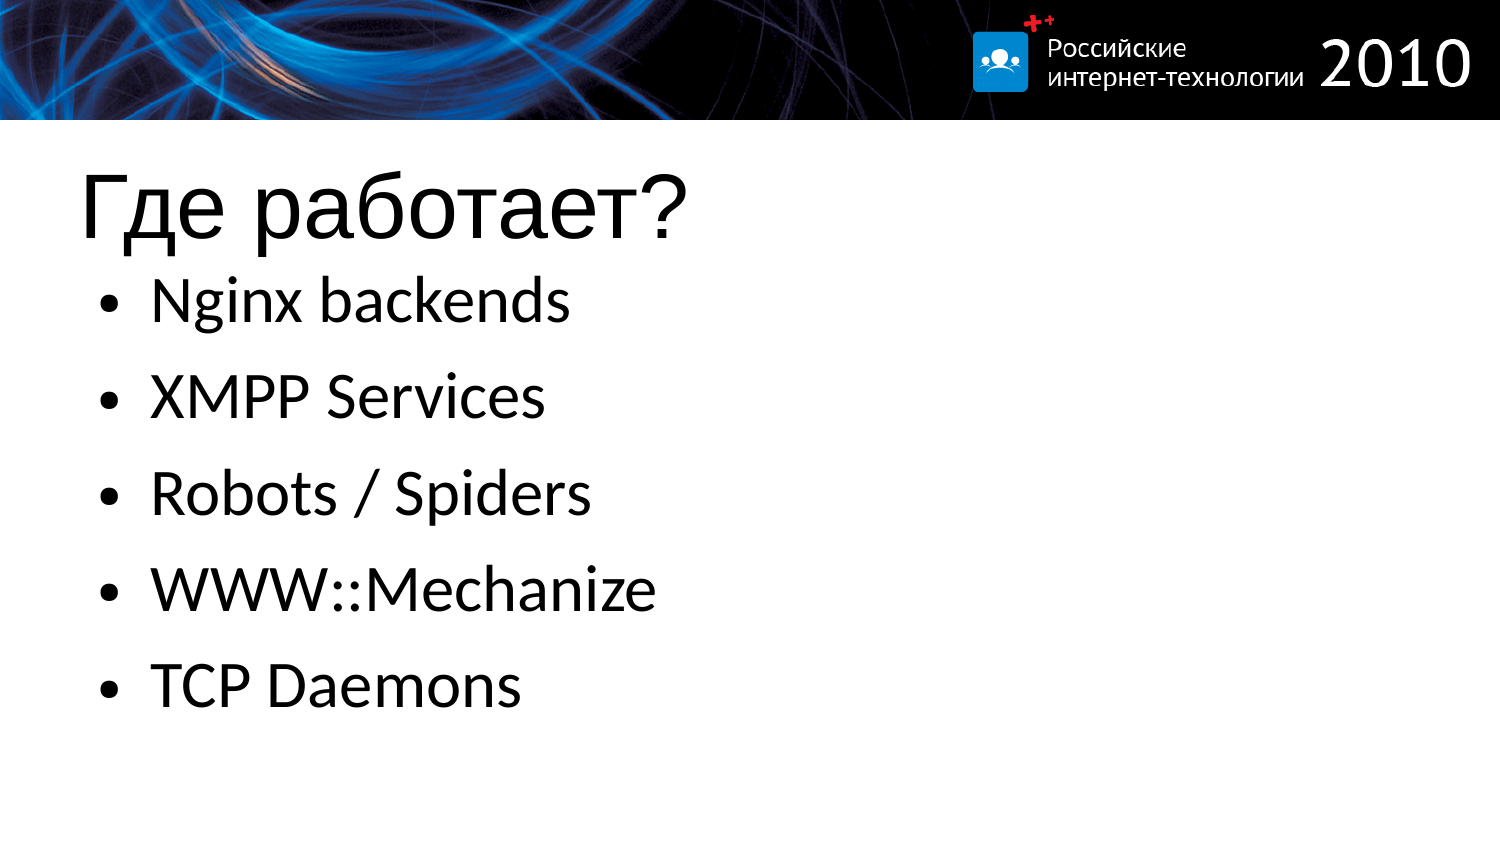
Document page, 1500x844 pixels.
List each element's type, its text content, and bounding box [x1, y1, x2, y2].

list Nginx backends XMPP Services Robots / Spiders WWW::Mechanize TCP Daemons [79, 272, 1430, 780]
title Где работает? [79, 149, 1430, 264]
picture [0, 0, 1500, 120]
